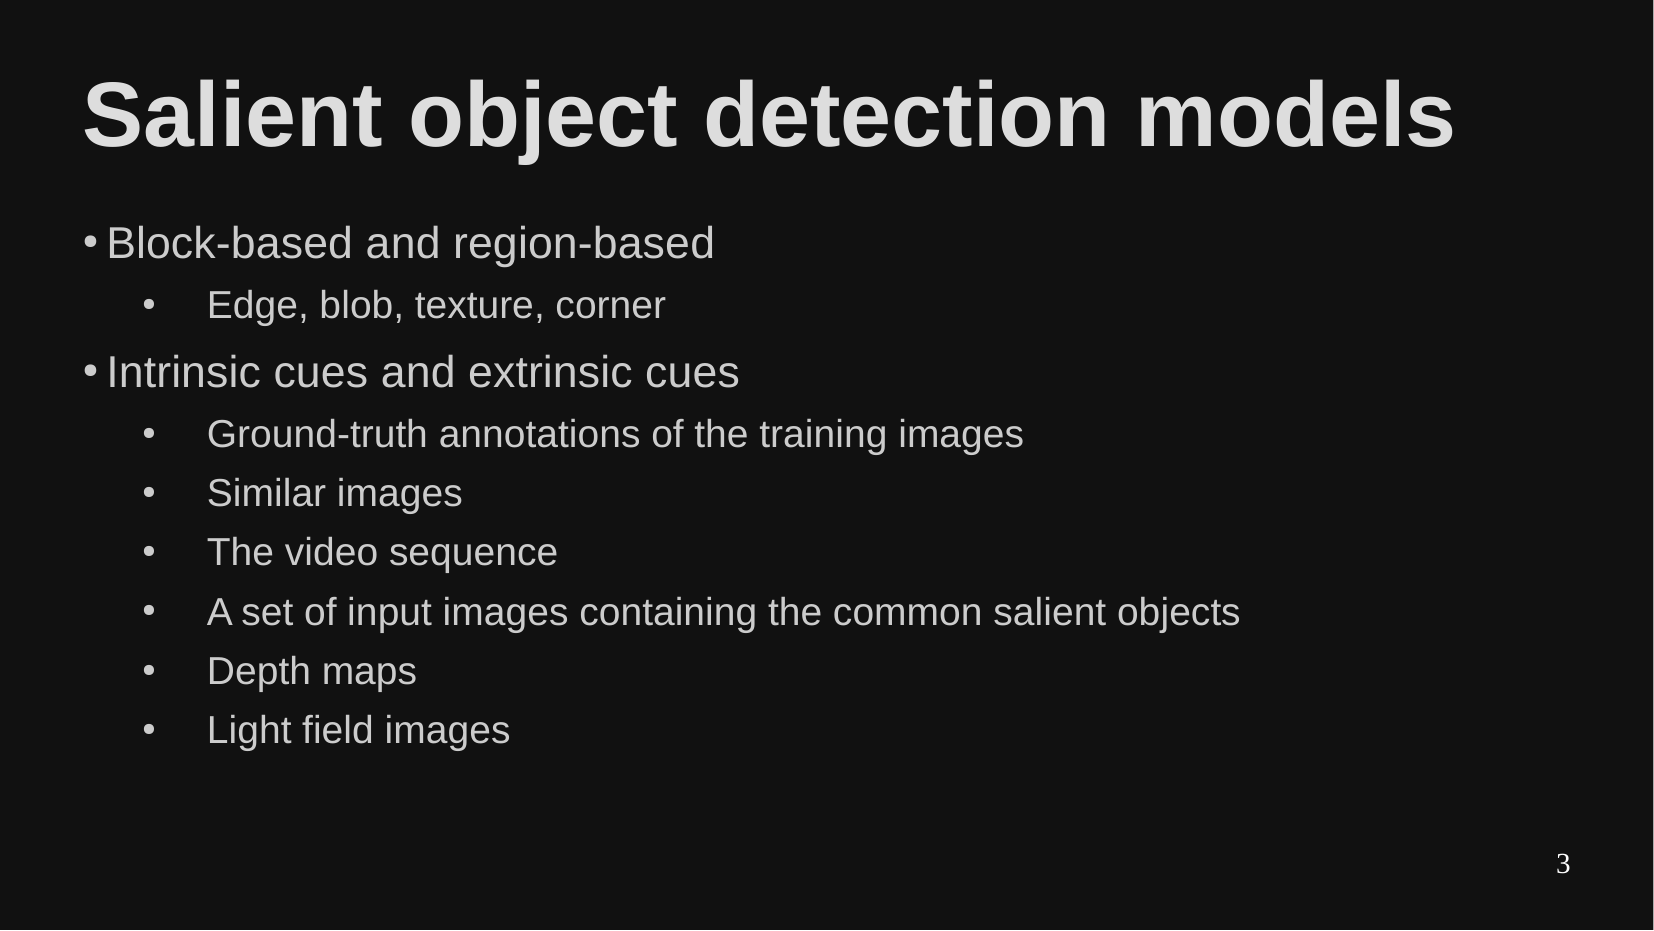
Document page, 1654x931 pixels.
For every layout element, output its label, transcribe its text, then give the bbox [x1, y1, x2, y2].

title Salient object detection models [82, 37, 1571, 193]
list Block-based and region-based Edge, blob, texture, corner Intrinsic cues and extrinsic cues Ground-truth annotations of the training images Similar images The video sequence A set of input images containing the common salient objects Depth maps Light field images [82, 217, 1571, 757]
